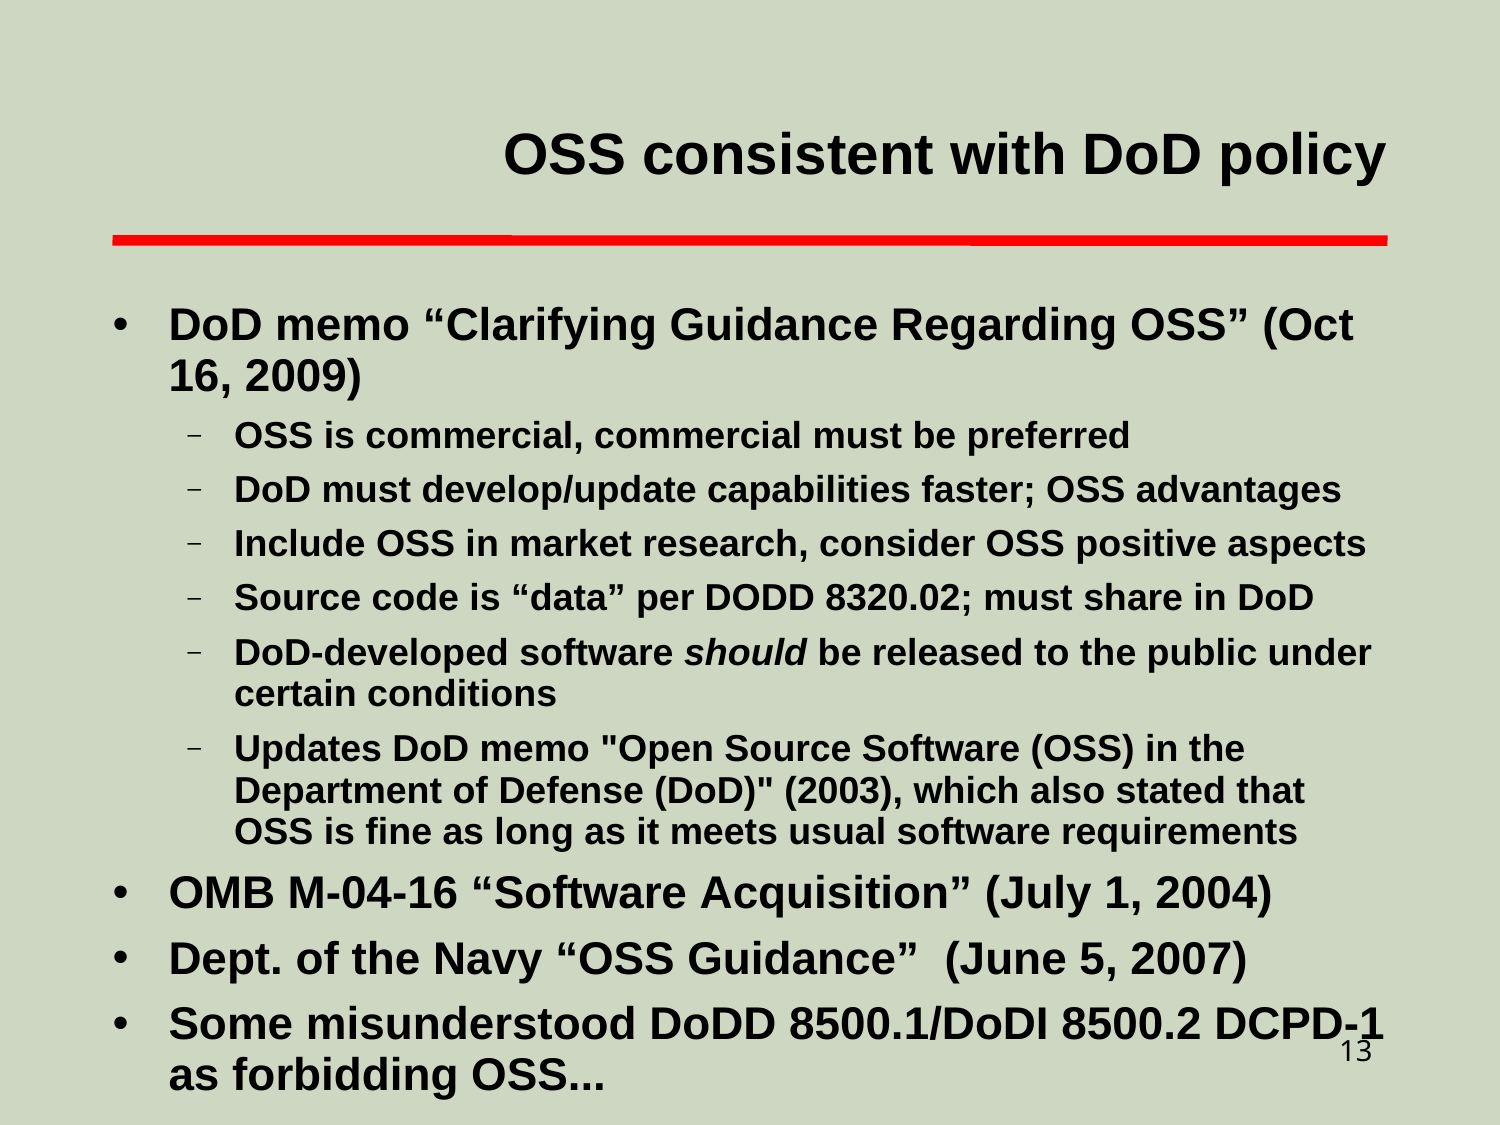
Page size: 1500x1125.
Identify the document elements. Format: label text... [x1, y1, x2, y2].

list DoD memo “Clarifying Guidance Regarding OSS” (Oct 16, 2009) OSS is commercial, commercial must be preferred DoD must develop/update capabilities faster; OSS advantages Include OSS in market research, consider OSS positive aspects Source code is “data” per DODD 8320.02; must share in DoD DoD-developed software should be released to the public under certain conditions Updates DoD memo "Open Source Software (OSS) in the Department of Defense (DoD)" (2003), which also stated that OSS is fine as long as it meets usual software requirements OMB M-04-16 “Software Acquisition” (July 1, 2004) Dept. of the Navy “OSS Guidance” (June 5, 2007) Some misunderstood DoDD 8500.1/DoDI 8500.2 DCPD-1 as forbidding OSS... [112, 299, 1388, 1102]
title OSS consistent with DoD policy [337, 93, 1388, 217]
